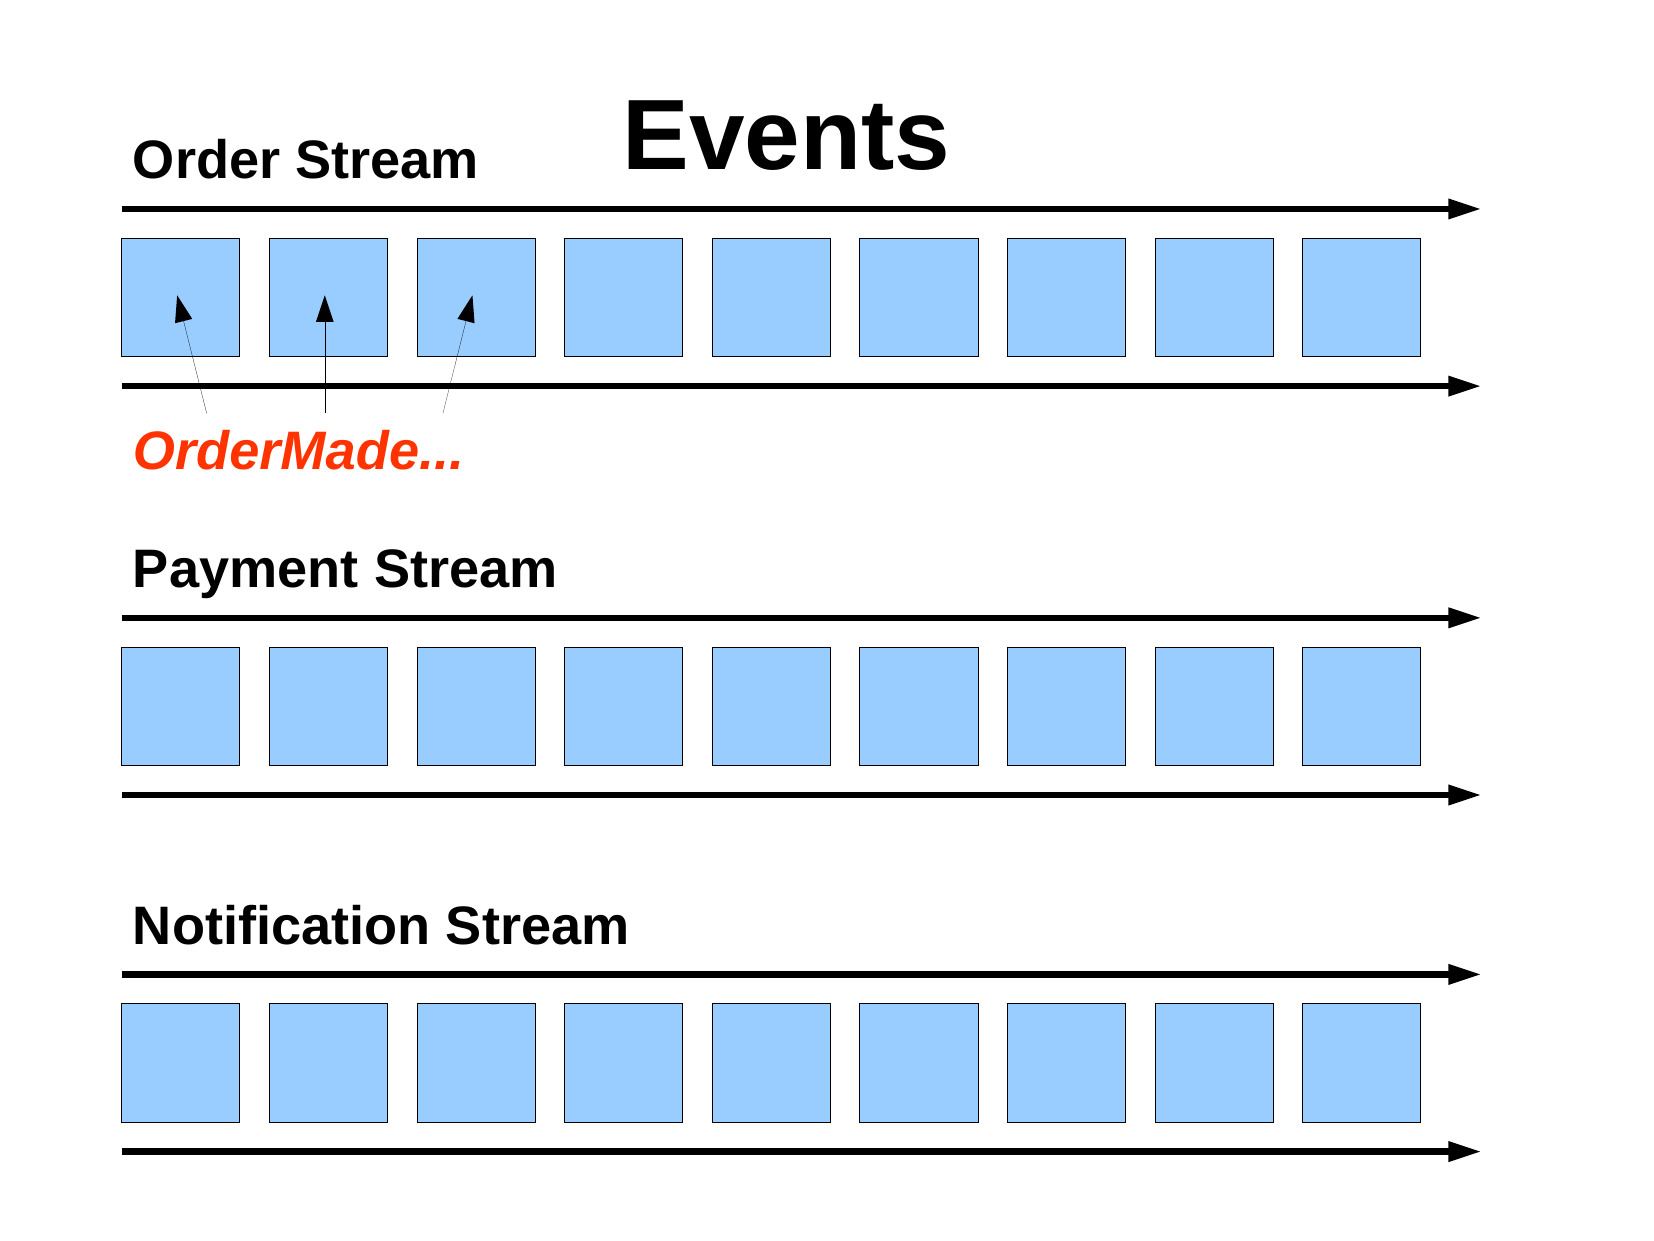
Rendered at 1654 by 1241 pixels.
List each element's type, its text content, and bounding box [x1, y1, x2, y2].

text_box [712, 238, 831, 357]
text_box [121, 1003, 240, 1123]
text_box [1007, 647, 1126, 766]
text_box Notification Stream [118, 888, 646, 964]
text_box Events [509, 71, 1063, 237]
text_box [564, 1003, 683, 1123]
text_box [121, 238, 240, 357]
text_box Payment Stream [118, 531, 574, 608]
text_box [121, 647, 240, 766]
text_box [417, 647, 536, 766]
text_box [1007, 238, 1126, 357]
text_box [712, 647, 831, 766]
text_box [859, 238, 979, 357]
text_box [1155, 647, 1274, 766]
text_box [1302, 238, 1421, 357]
text_box [859, 647, 979, 766]
text_box [1007, 1003, 1126, 1123]
text_box [564, 647, 683, 766]
text_box [1302, 647, 1421, 766]
text_box [269, 238, 388, 357]
text_box Order Stream [118, 122, 495, 199]
text_box [1302, 1003, 1421, 1123]
text_box [417, 1003, 536, 1123]
text_box [1155, 1003, 1274, 1123]
text_box [564, 238, 683, 357]
text_box [859, 1003, 979, 1123]
text_box [417, 238, 536, 357]
text_box [269, 647, 388, 766]
text_box OrderMade... [118, 413, 562, 550]
text_box [1155, 238, 1274, 357]
text_box [269, 1003, 388, 1123]
text_box [712, 1003, 831, 1123]
